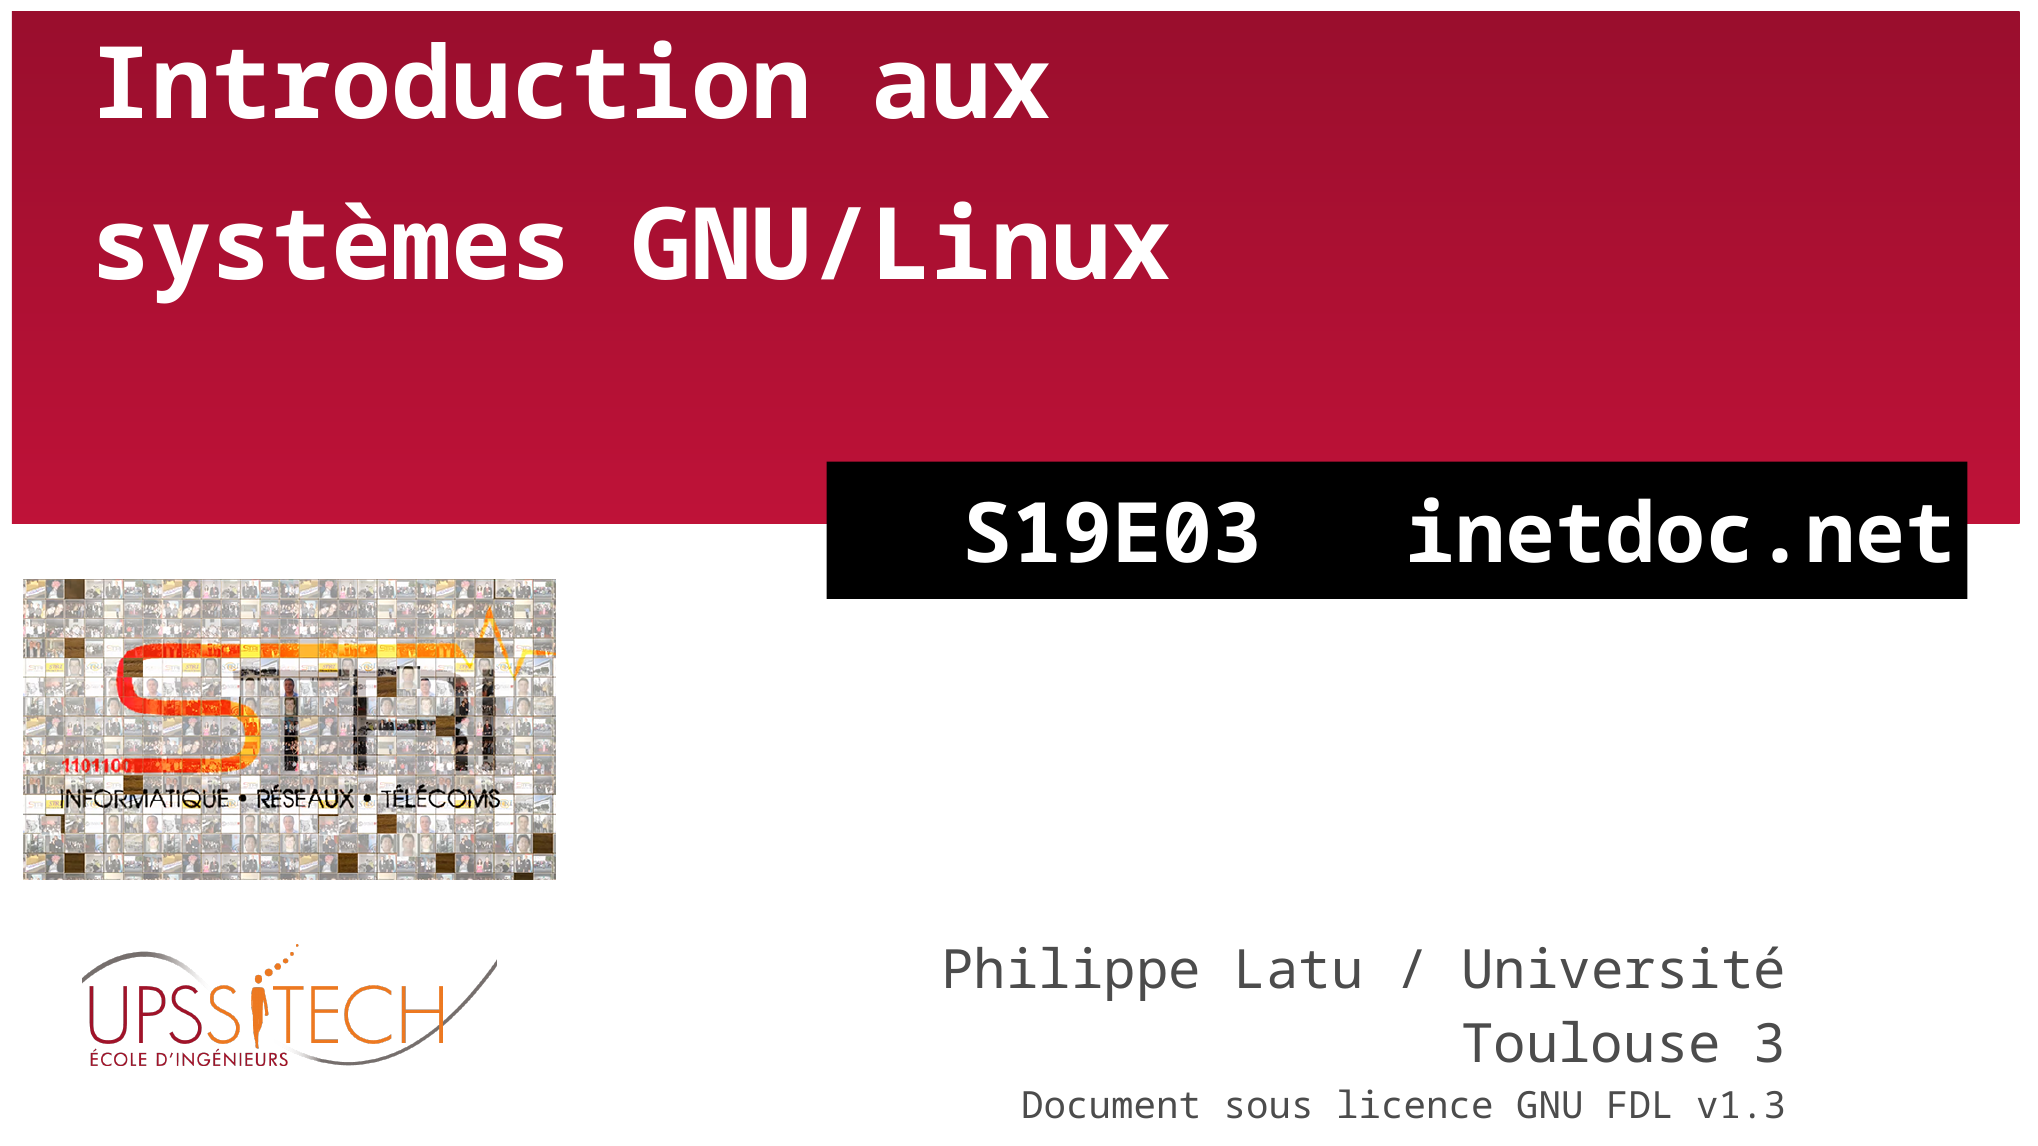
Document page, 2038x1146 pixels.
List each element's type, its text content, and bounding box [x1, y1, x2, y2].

text_box Introduction aux systèmes GNU/Linux [11, 11, 2020, 524]
text_box Philippe Latu / Université Toulouse 3 Document sous licence GNU FDL v1.3 http://www.gnu.org/licenses/fdl.html [749, 927, 1790, 1146]
picture [23, 579, 556, 880]
text_box S19E03 inetdoc.net [826, 461, 1968, 599]
picture [82, 944, 497, 1066]
